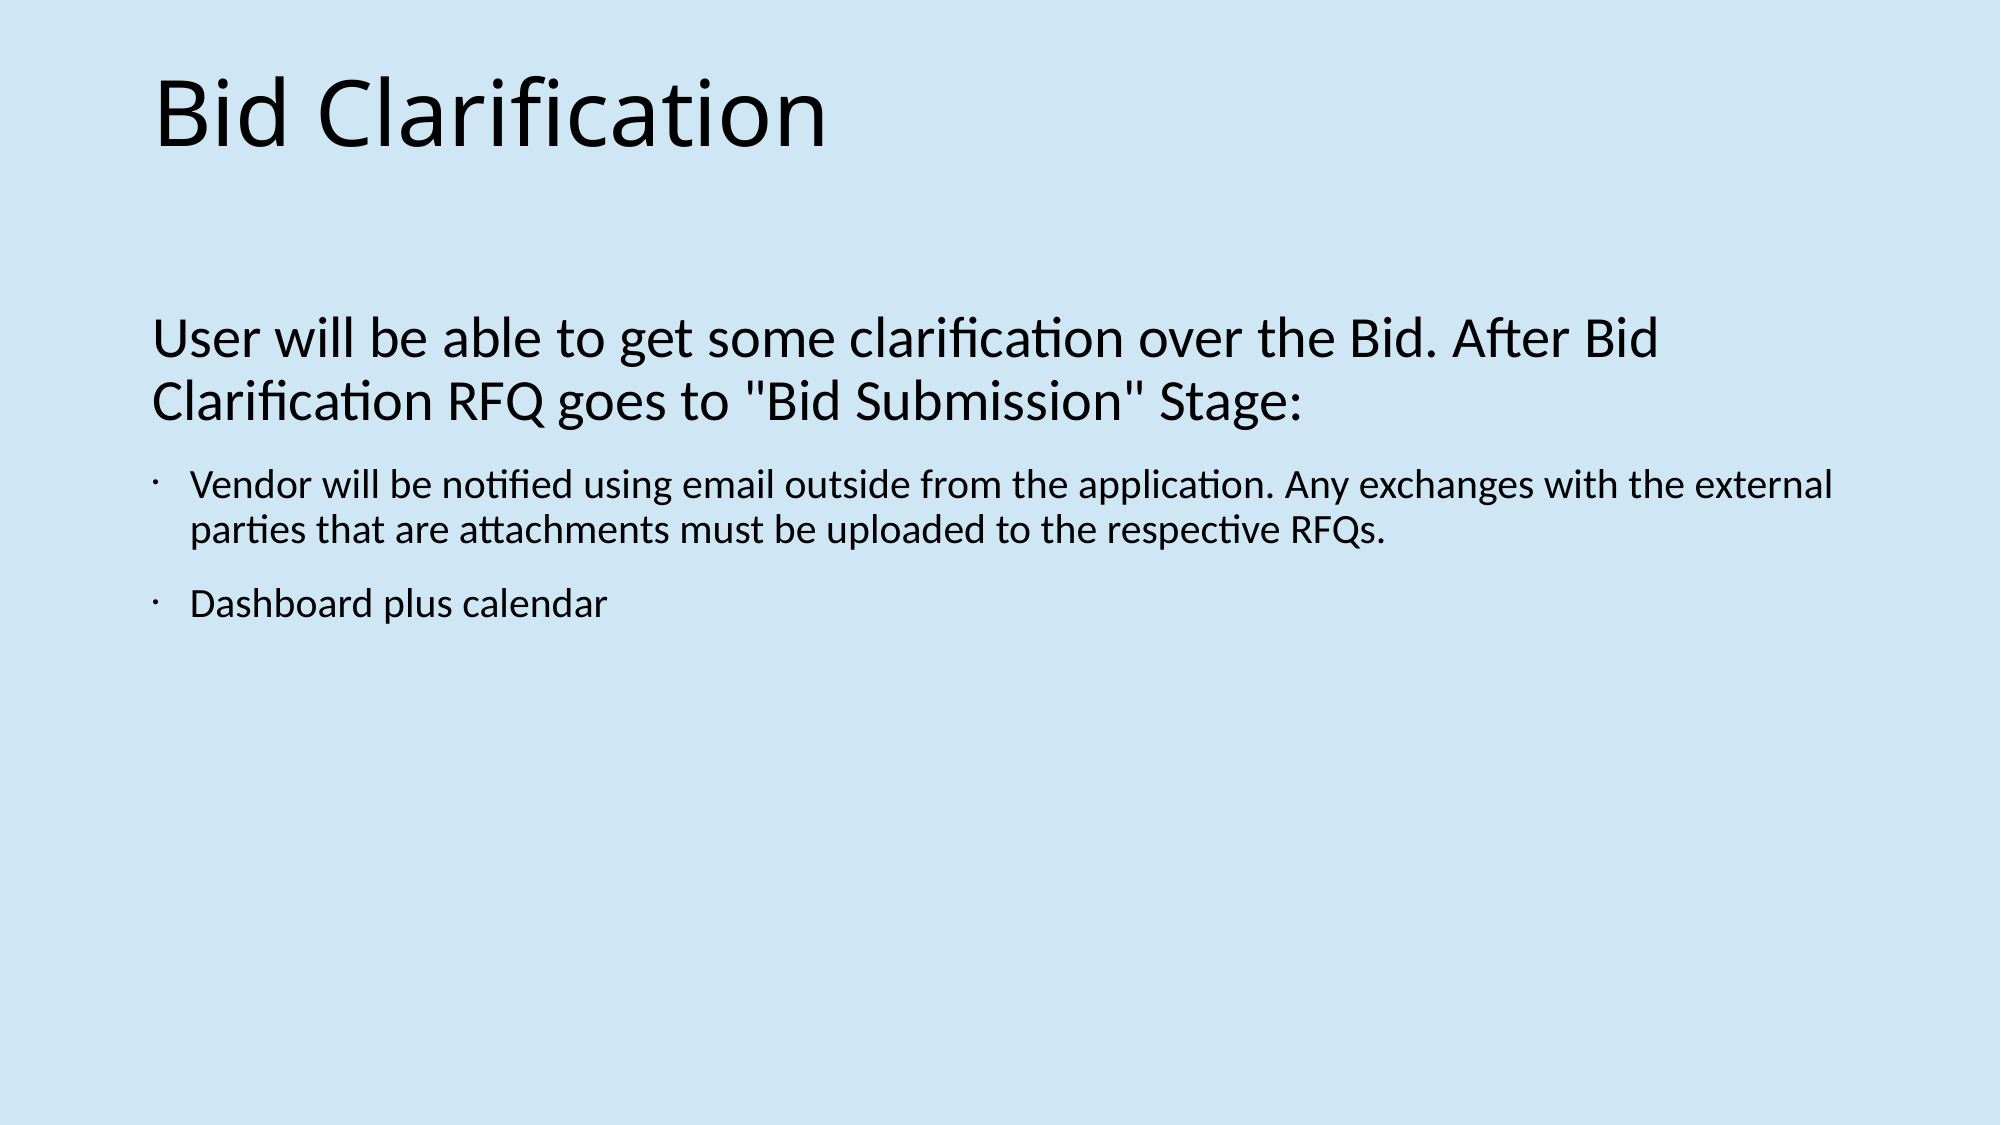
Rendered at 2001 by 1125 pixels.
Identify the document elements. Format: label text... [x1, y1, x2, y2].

list User will be able to get some clarification over the Bid. After Bid Clarification RFQ goes to "Bid Submission" Stage: Vendor will be notified using email outside from the application. Any exchanges with the external parties that are attachments must be uploaded to the respective RFQs. Dashboard plus calendar [137, 299, 1863, 1014]
title Bid Clarification [137, 59, 1863, 278]
